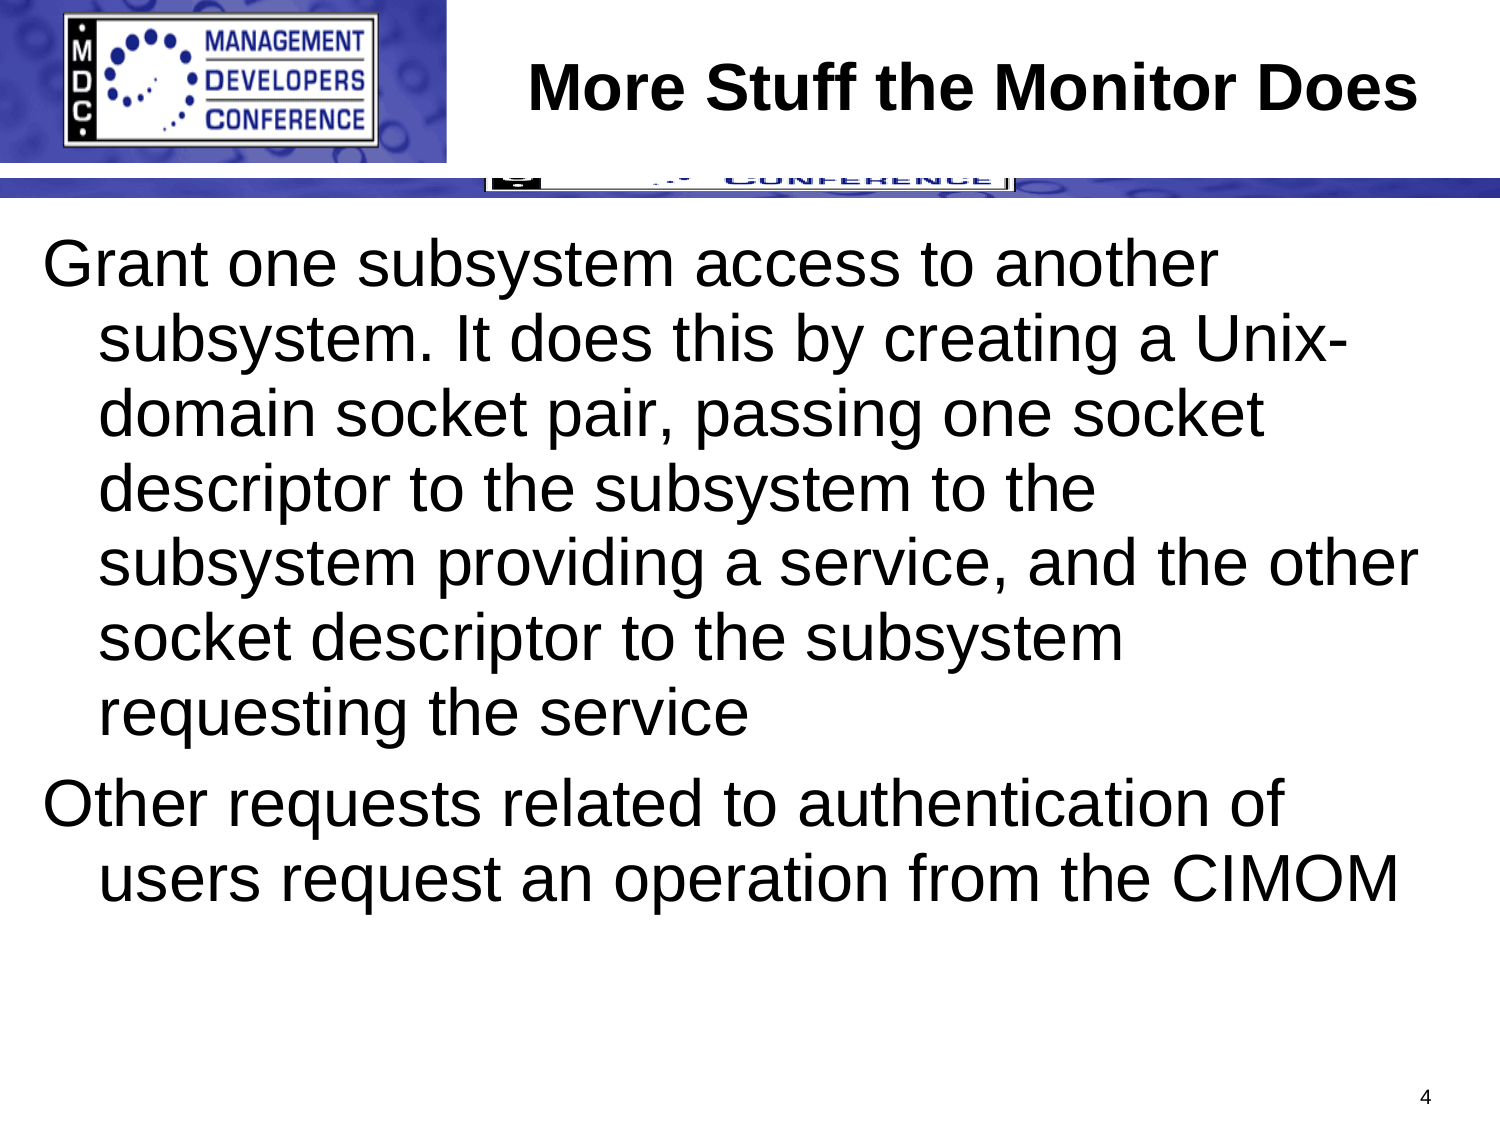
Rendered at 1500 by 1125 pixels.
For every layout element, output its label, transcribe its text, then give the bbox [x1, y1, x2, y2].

picture [0, 0, 447, 163]
picture [0, 178, 1500, 198]
list Grant one subsystem access to another subsystem. It does this by creating a Unix-domain socket pair, passing one socket descriptor to the subsystem to the subsystem providing a service, and the other socket descriptor to the subsystem requesting the service Other requests related to authentication of users request an operation from the CIMOM [42, 226, 1433, 1082]
title More Stuff the Monitor Does [447, 0, 1500, 176]
